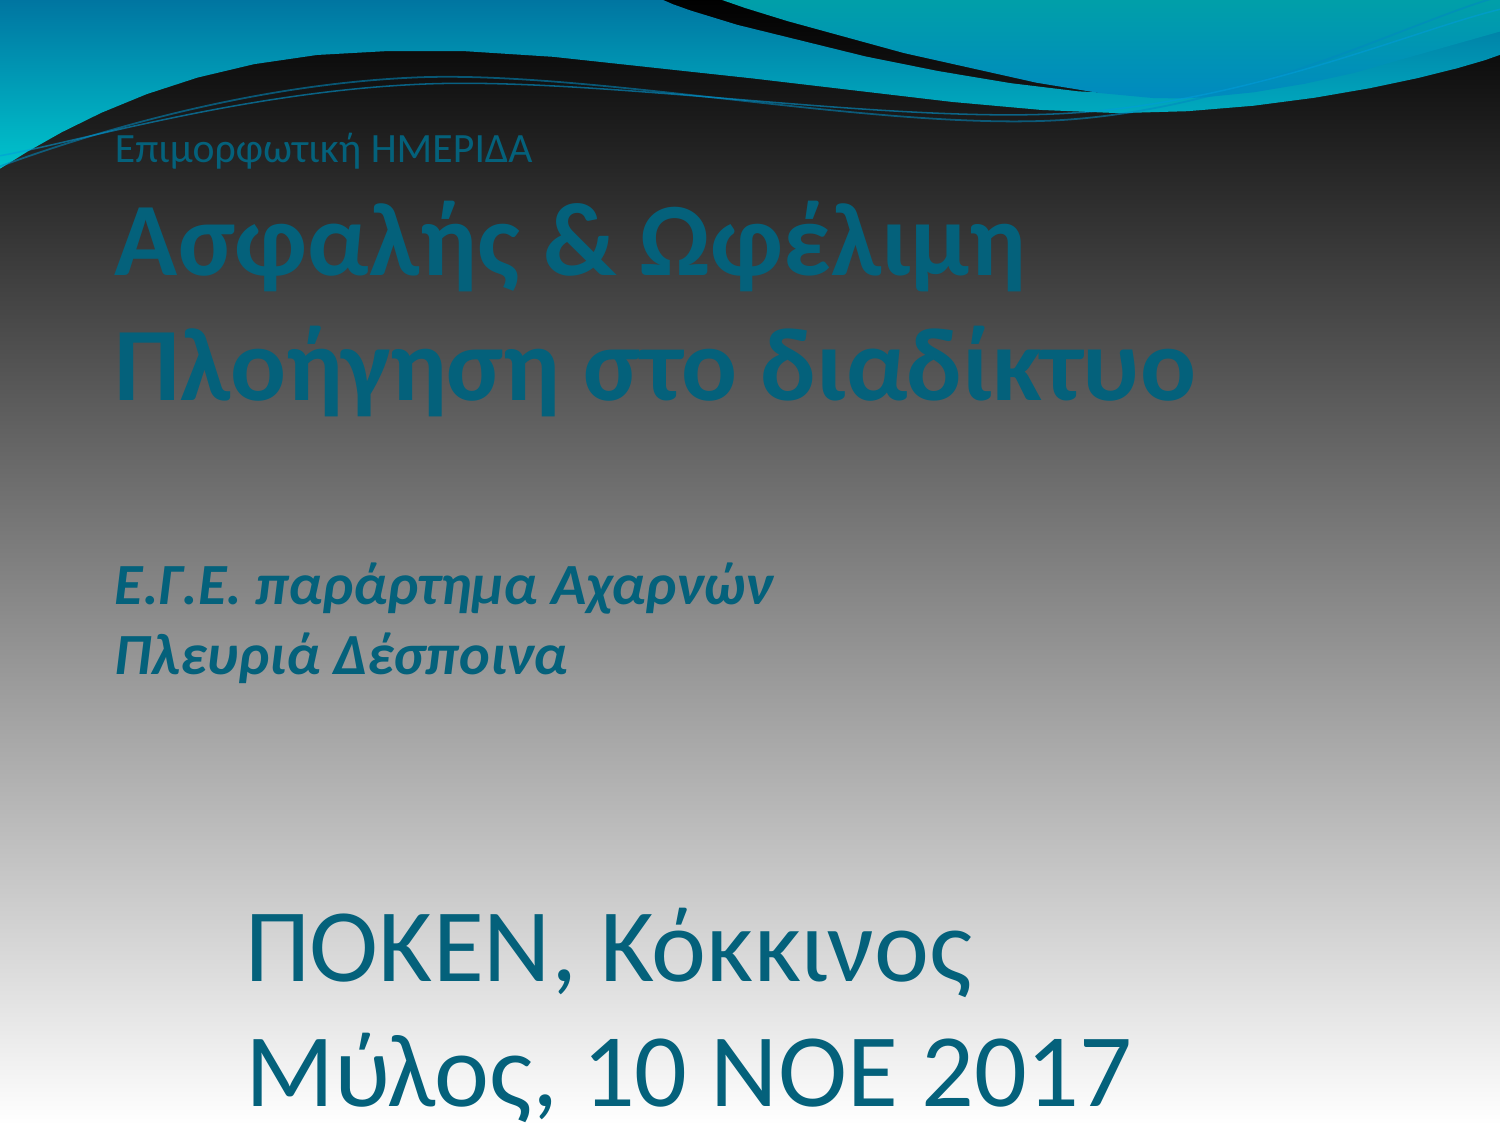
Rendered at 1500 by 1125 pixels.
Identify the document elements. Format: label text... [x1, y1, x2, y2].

title Επιμορφωτική ΗΜΕΡΙΔΑ Ασφαλής & Ωφέλιμη Πλοήγηση στο διαδίκτυο Ε.Γ.Ε. παράρτημα Αχαρνών Πλευριά Δέσποινα [100, 113, 1376, 705]
subtitle ΠΟΚΕΝ, Κόκκινος Μύλος, 10 ΝΟΕ 2017 [230, 869, 1281, 1008]
